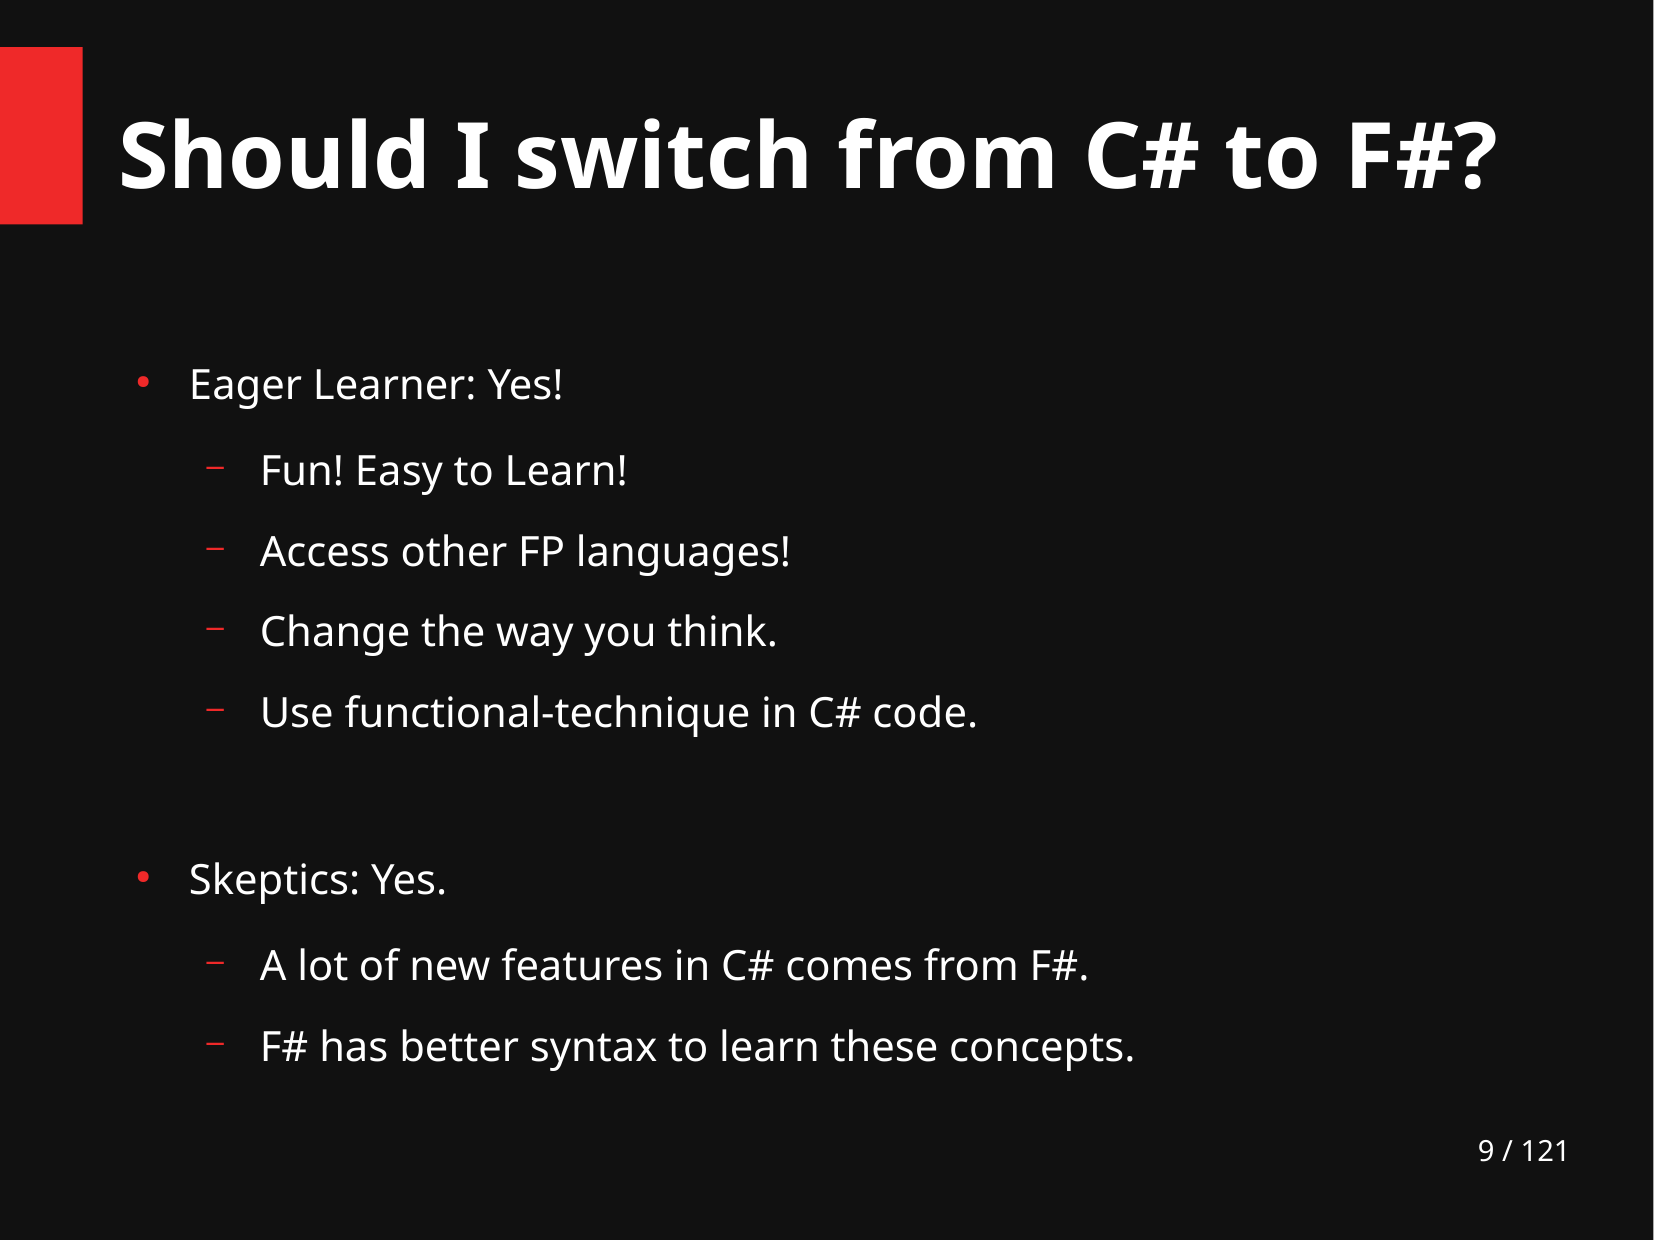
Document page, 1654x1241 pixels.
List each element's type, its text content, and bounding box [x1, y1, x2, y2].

title Should I switch from C# to F#? [118, 49, 1571, 257]
list Eager Learner: Yes! Fun! Easy to Learn! Access other FP languages! Change the way you think. Use functional-technique in C# code. Skeptics: Yes. A lot of new features in C# comes from F#. F# has better syntax to learn these concepts. [118, 354, 1536, 1074]
